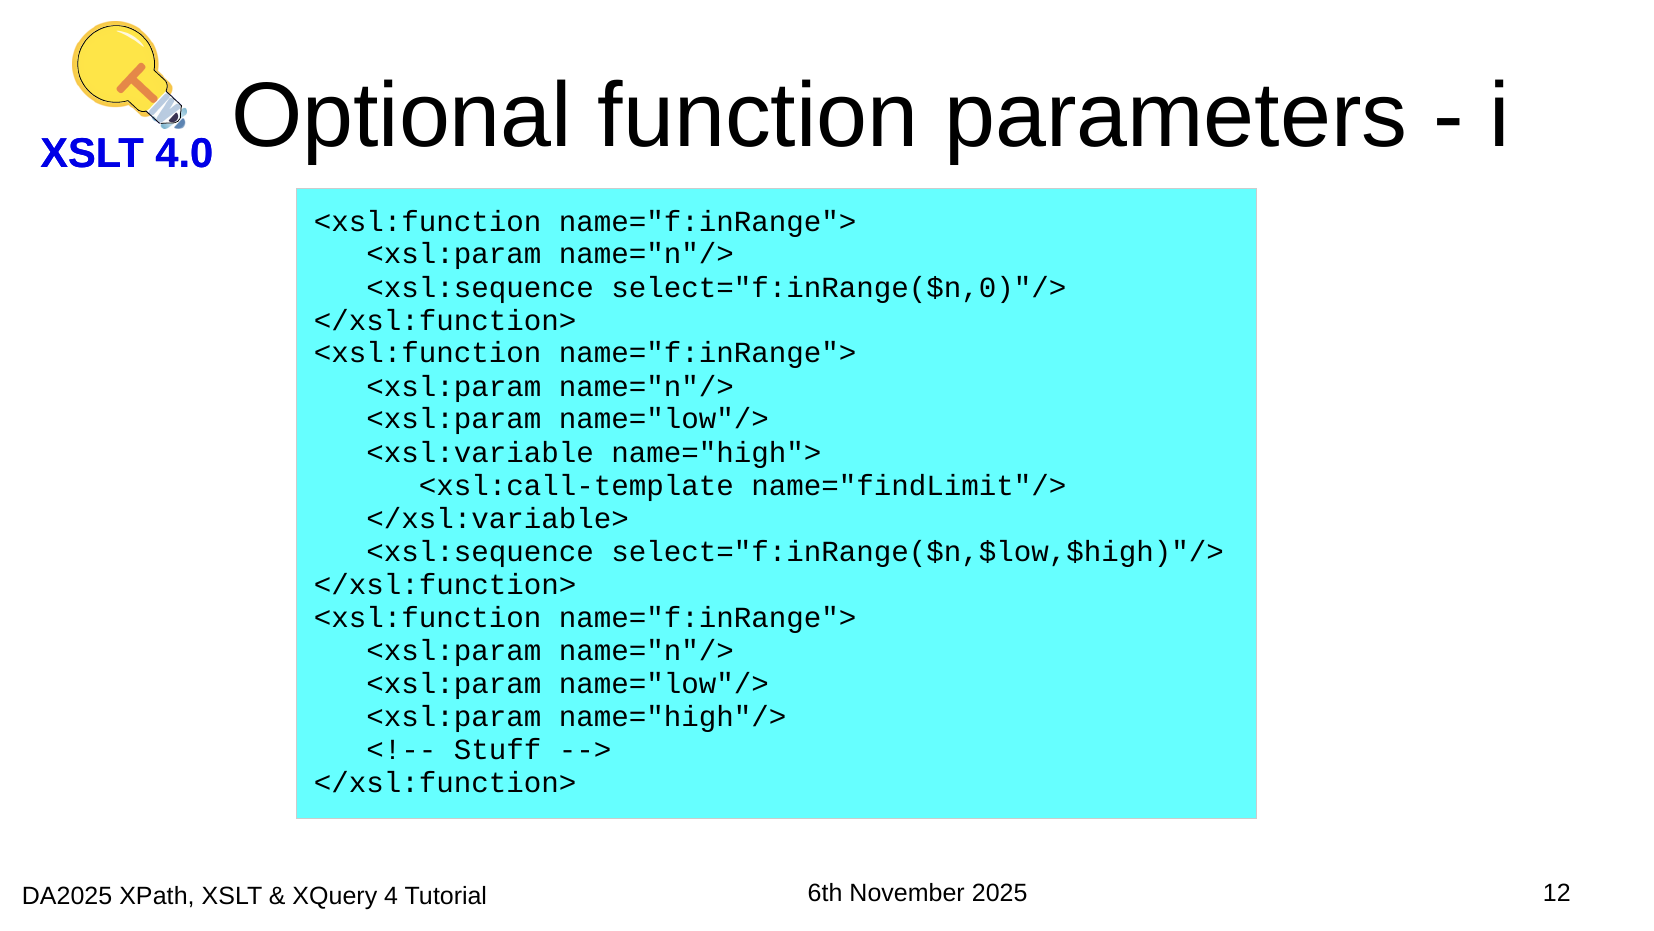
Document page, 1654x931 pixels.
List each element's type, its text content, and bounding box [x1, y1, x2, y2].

title Optional function parameters - i [222, 37, 1571, 193]
picture [71, 19, 187, 122]
text_box XSLT 4.0 [25, 122, 233, 185]
text_box <xsl:function name="f:inRange"> <xsl:param name="n"/> <xsl:sequence select="f:inRange($n,0)"/> </xsl:function> <xsl:function name="f:inRange"> <xsl:param name="n"/> <xsl:param name="low"/> <xsl:variable name="high"> <xsl:call-template name="findLimit"/> </xsl:variable> <xsl:sequence select="f:inRange($n,$low,$high)"/> </xsl:function> <xsl:function name="f:inRange"> <xsl:param name="n"/> <xsl:param name="low"/> <xsl:param name="high"/> <!-- Stuff --> </xsl:function> [296, 188, 1257, 819]
